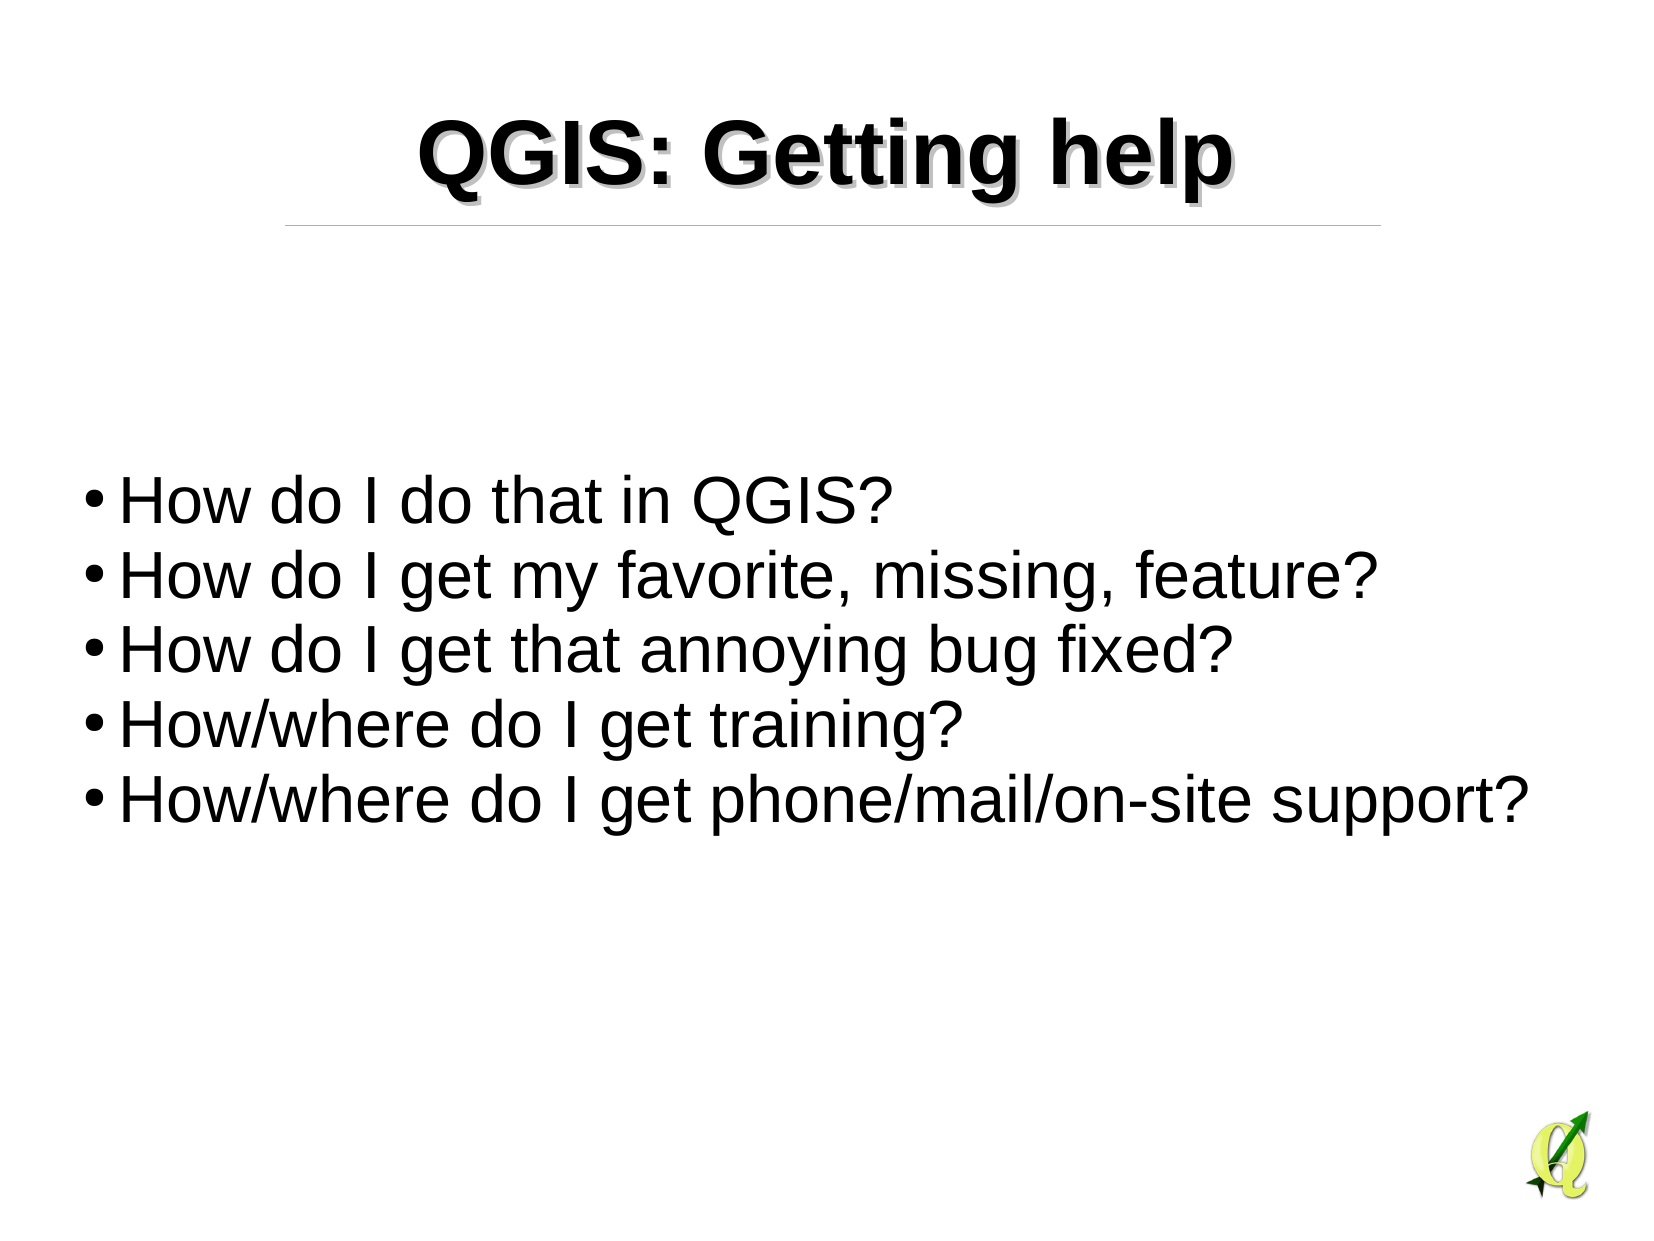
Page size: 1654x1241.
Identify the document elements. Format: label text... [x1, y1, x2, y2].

title QGIS: Getting help [82, 49, 1571, 257]
picture [1500, 1109, 1621, 1201]
subtitle How do I do that in QGIS? How do I get my favorite, missing, feature? How do I get that annoying bug fixed? How/where do I get training? How/where do I get phone/mail/on-site support? [82, 290, 1571, 1010]
